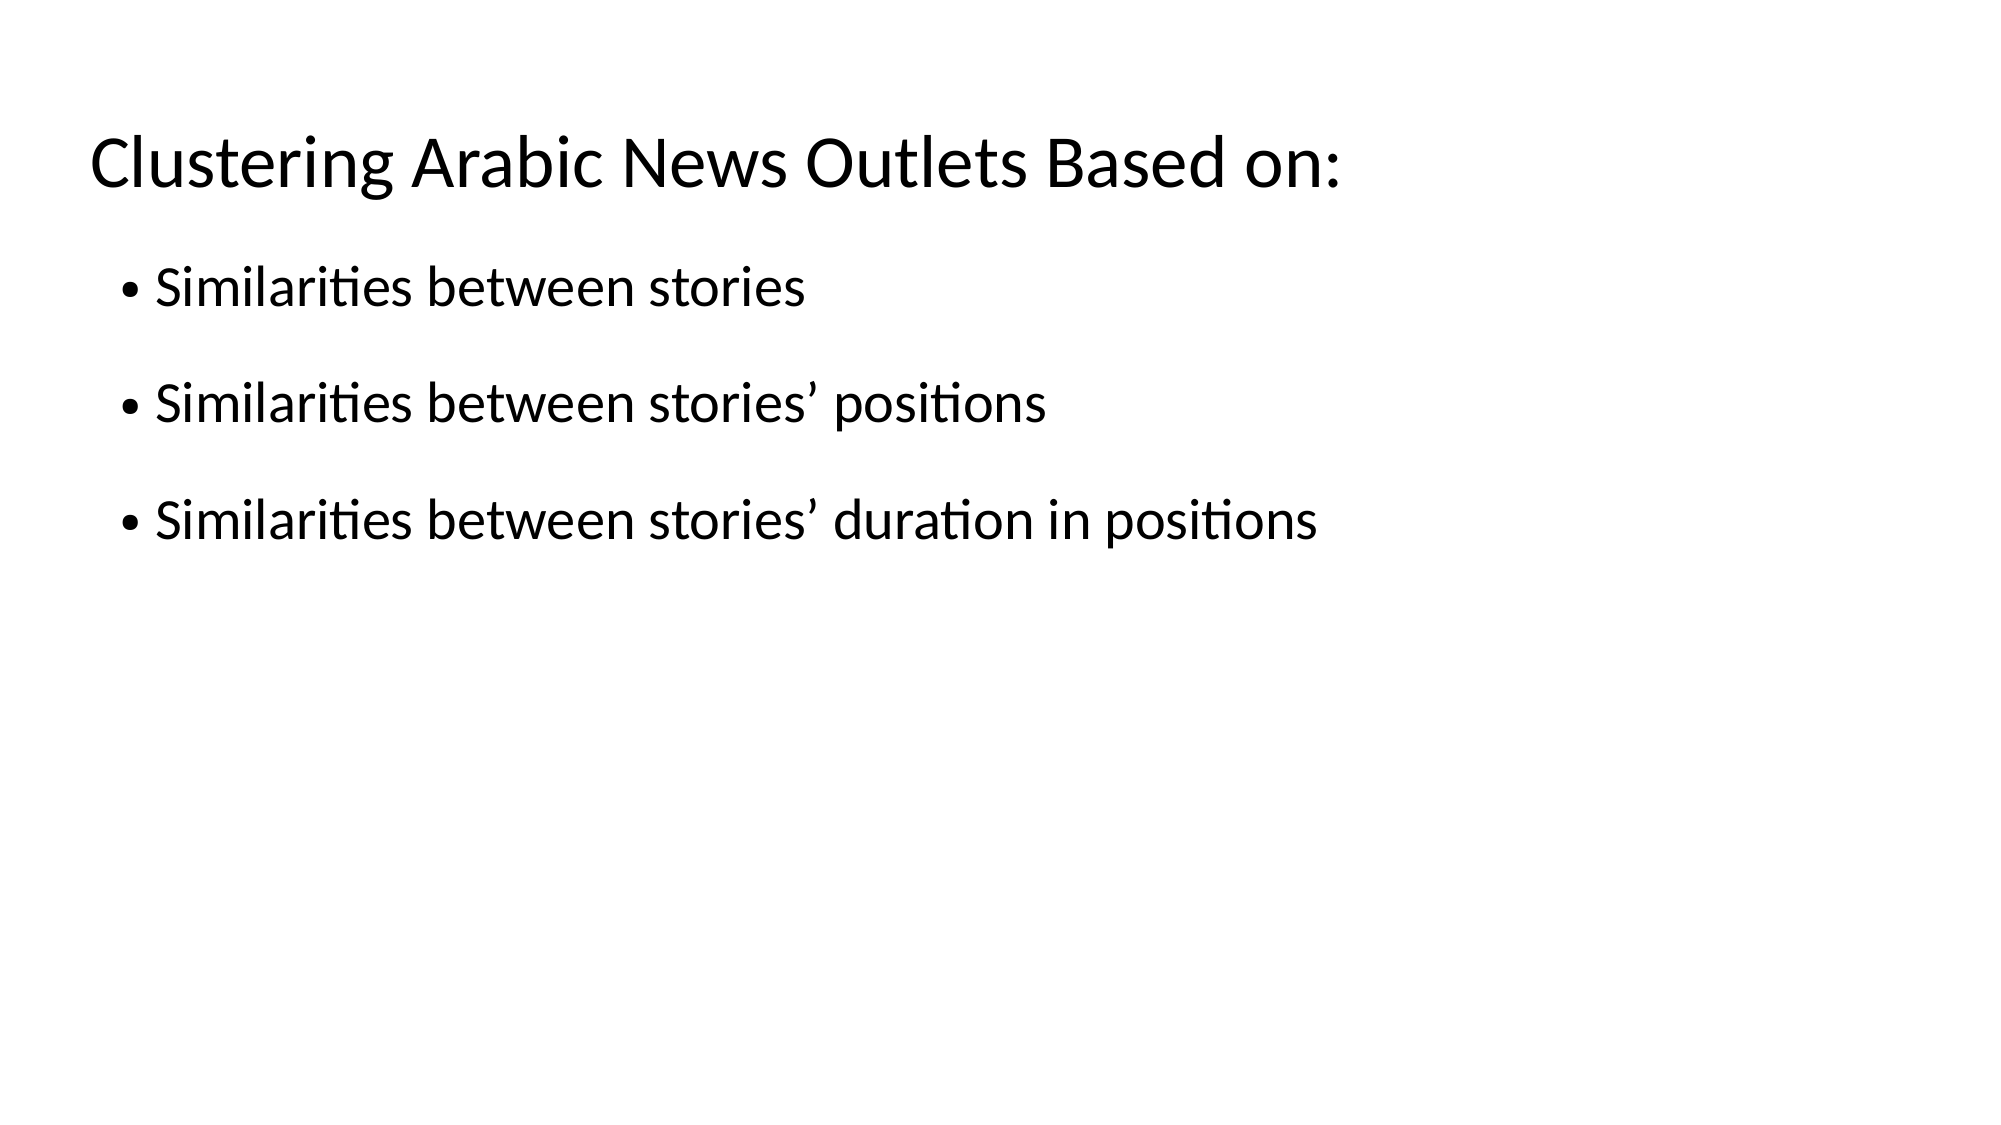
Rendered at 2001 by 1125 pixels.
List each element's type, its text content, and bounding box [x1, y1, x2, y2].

text_box Similarities between stories Similarities between stories’ positions Similarities between stories’ duration in positions [105, 254, 1906, 955]
title Clustering Arabic News Outlets Based on: [90, 59, 1951, 278]
